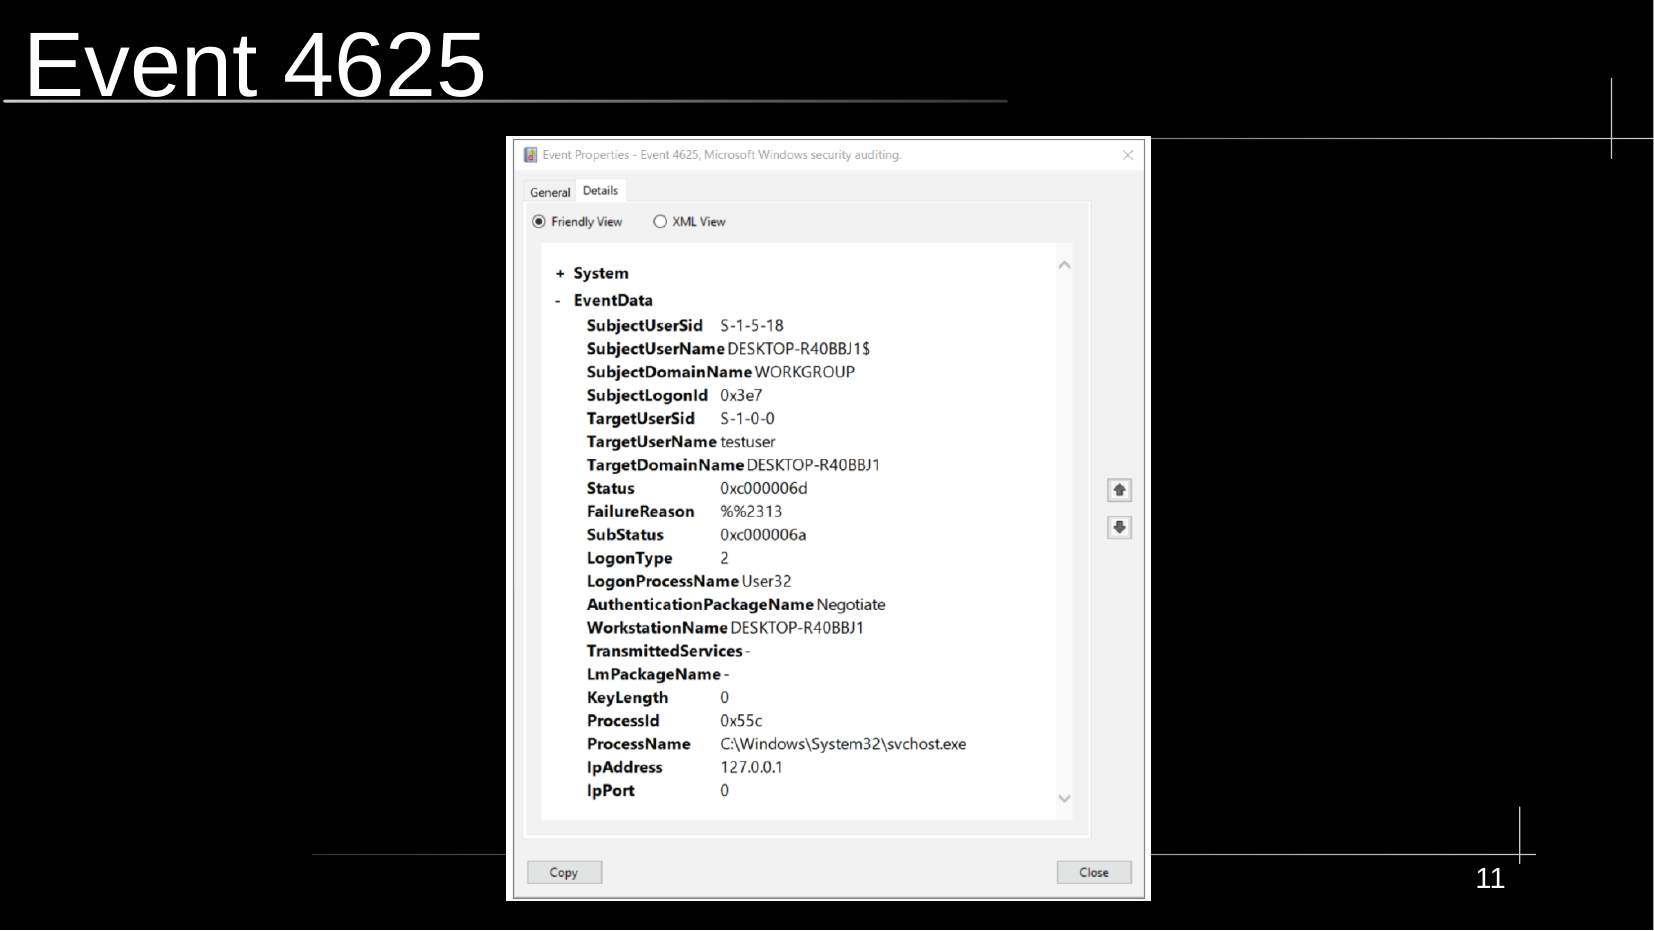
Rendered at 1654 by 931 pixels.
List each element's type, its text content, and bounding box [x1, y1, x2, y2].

title Event 4625 [23, 11, 1589, 119]
picture [506, 136, 1151, 901]
